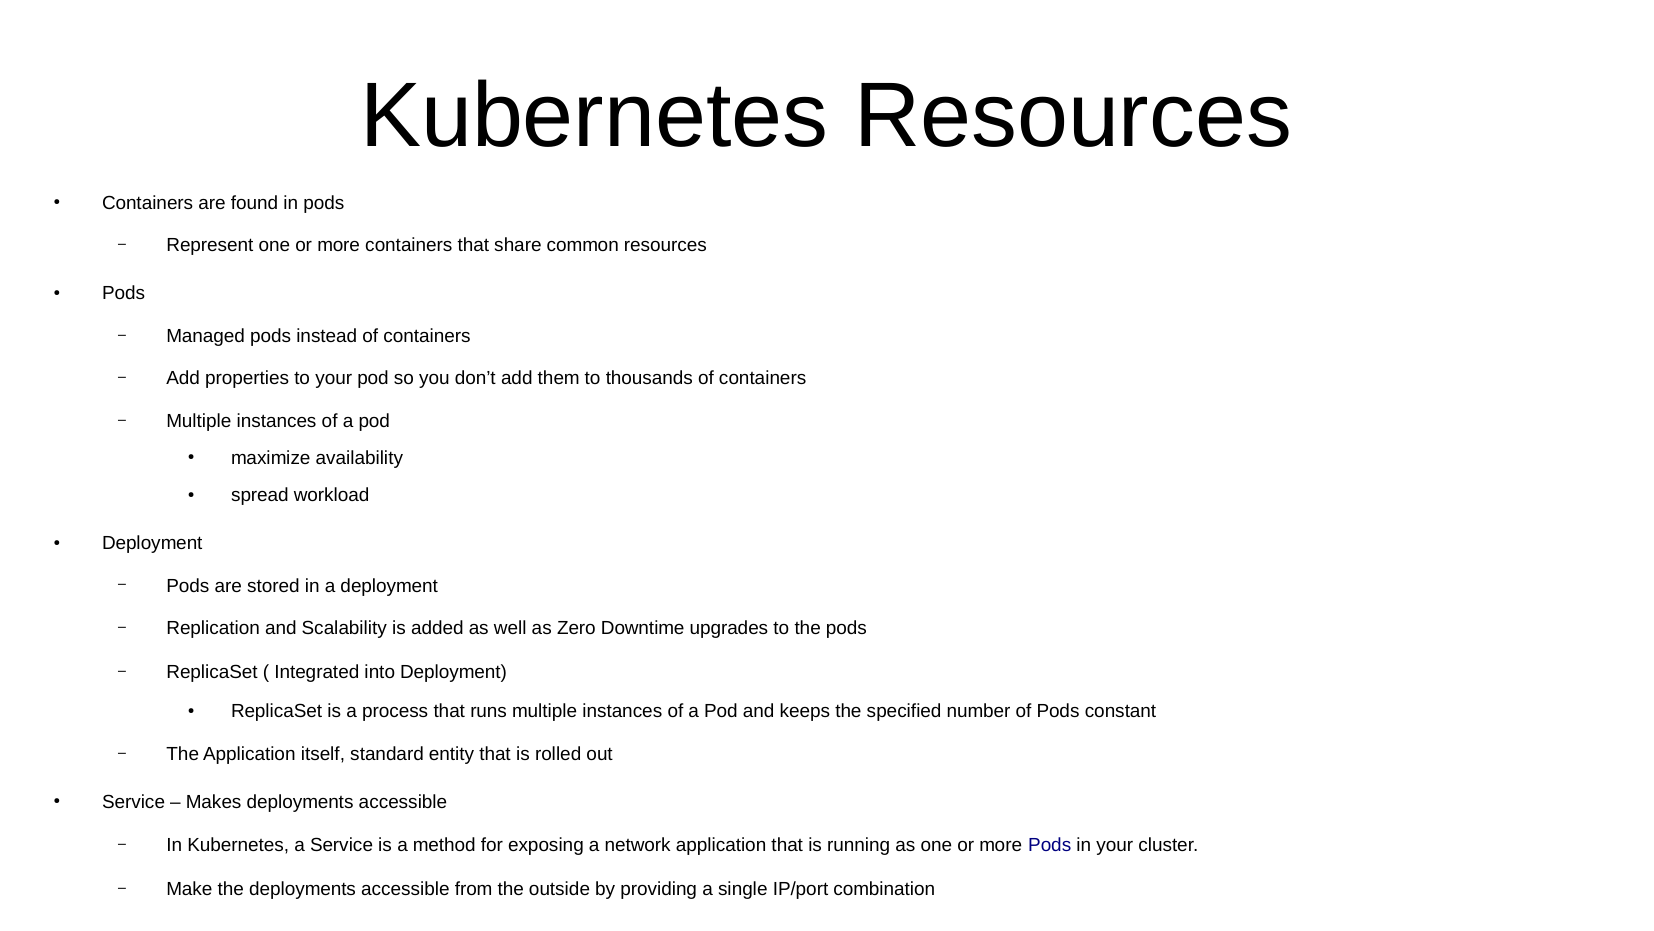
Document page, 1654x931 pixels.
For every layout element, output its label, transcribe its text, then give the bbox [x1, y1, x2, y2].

title Kubernetes Resources [82, 37, 1571, 192]
list Containers are found in pods Represent one or more containers that share common resources Pods Managed pods instead of containers Add properties to your pod so you don’t add them to thousands of containers Multiple instances of a pod maximize availability spread workload Deployment Pods are stored in a deployment Replication and Scalability is added as well as Zero Downtime upgrades to the pods ReplicaSet ( Integrated into Deployment) ReplicaSet is a process that runs multiple instances of a Pod and keeps the specified number of Pods constant The Application itself, standard entity that is rolled out Service – Makes deployments accessible In Kubernetes, a Service is a method for exposing a network application that is running as one or more Pods in your cluster. Make the deployments accessible from the outside by providing a single IP/port combination [37, 192, 1571, 901]
